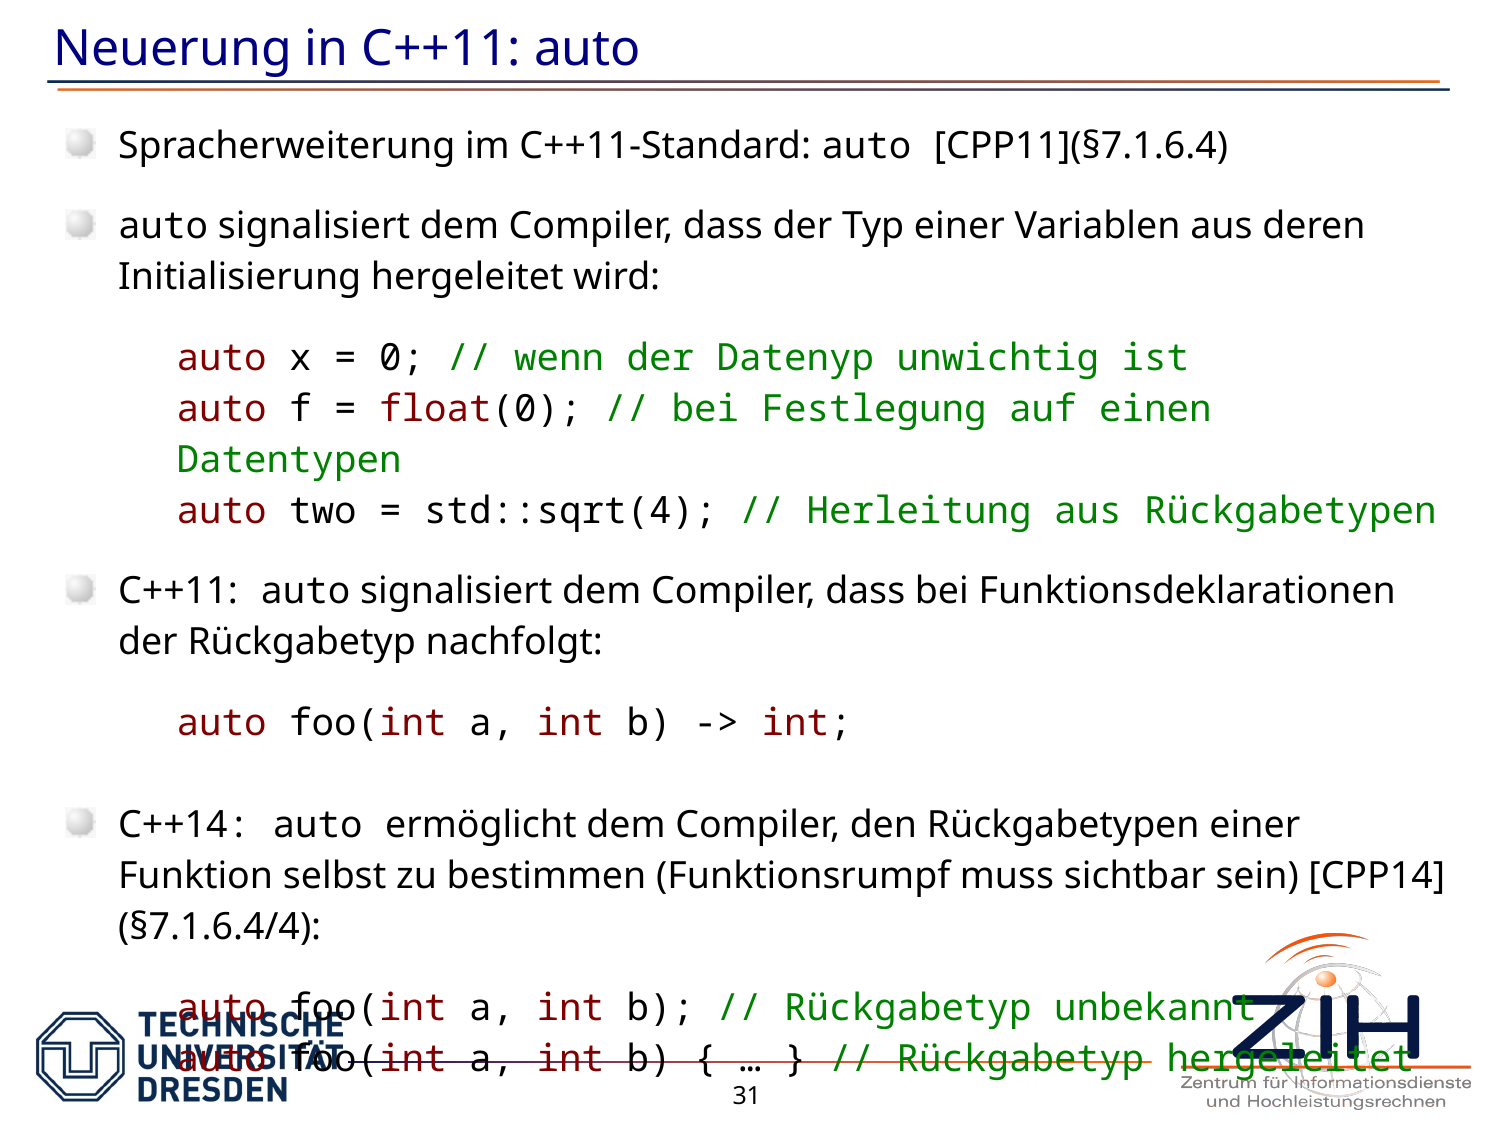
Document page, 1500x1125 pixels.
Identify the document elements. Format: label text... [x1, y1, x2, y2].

picture [316, 1011, 328, 1018]
picture [1181, 933, 1471, 1110]
picture [249, 1011, 261, 1018]
picture [339, 1054, 343, 1068]
picture [205, 1011, 215, 1018]
picture [35, 1011, 343, 1102]
picture [65, 807, 96, 838]
title Neuerung in C++11: auto [53, 12, 1453, 81]
picture [182, 1011, 192, 1018]
list Spracherweiterung im C++11-Standard: auto [CPP11](§7.1.6.4) auto signalisiert dem Compiler, dass der Typ einer Variablen aus deren Initialisierung hergeleitet wird: auto x = 0; // wenn der Datenyp unwichtig ist auto f = float(0); // bei Festlegung auf einen Datentypen auto two = std::sqrt(4); // Herleitung aus Rückgabetypen C++11: auto signalisiert dem Compiler, dass bei Funktionsdeklarationen der Rückgabetyp nachfolgt: auto foo(int a, int b) -> int; C++14: auto ermöglicht dem Compiler, den Rückgabetypen einer Funktion selbst zu bestimmen (Funktionsrumpf muss sichtbar sein) [CPP14](§7.1.6.4/4): auto foo(int a, int b); // Rückgabetyp unbekannt auto foo(int a, int b) { … } // Rückgabetyp hergeleitet [29, 118, 1456, 807]
picture [47, 80, 1450, 91]
